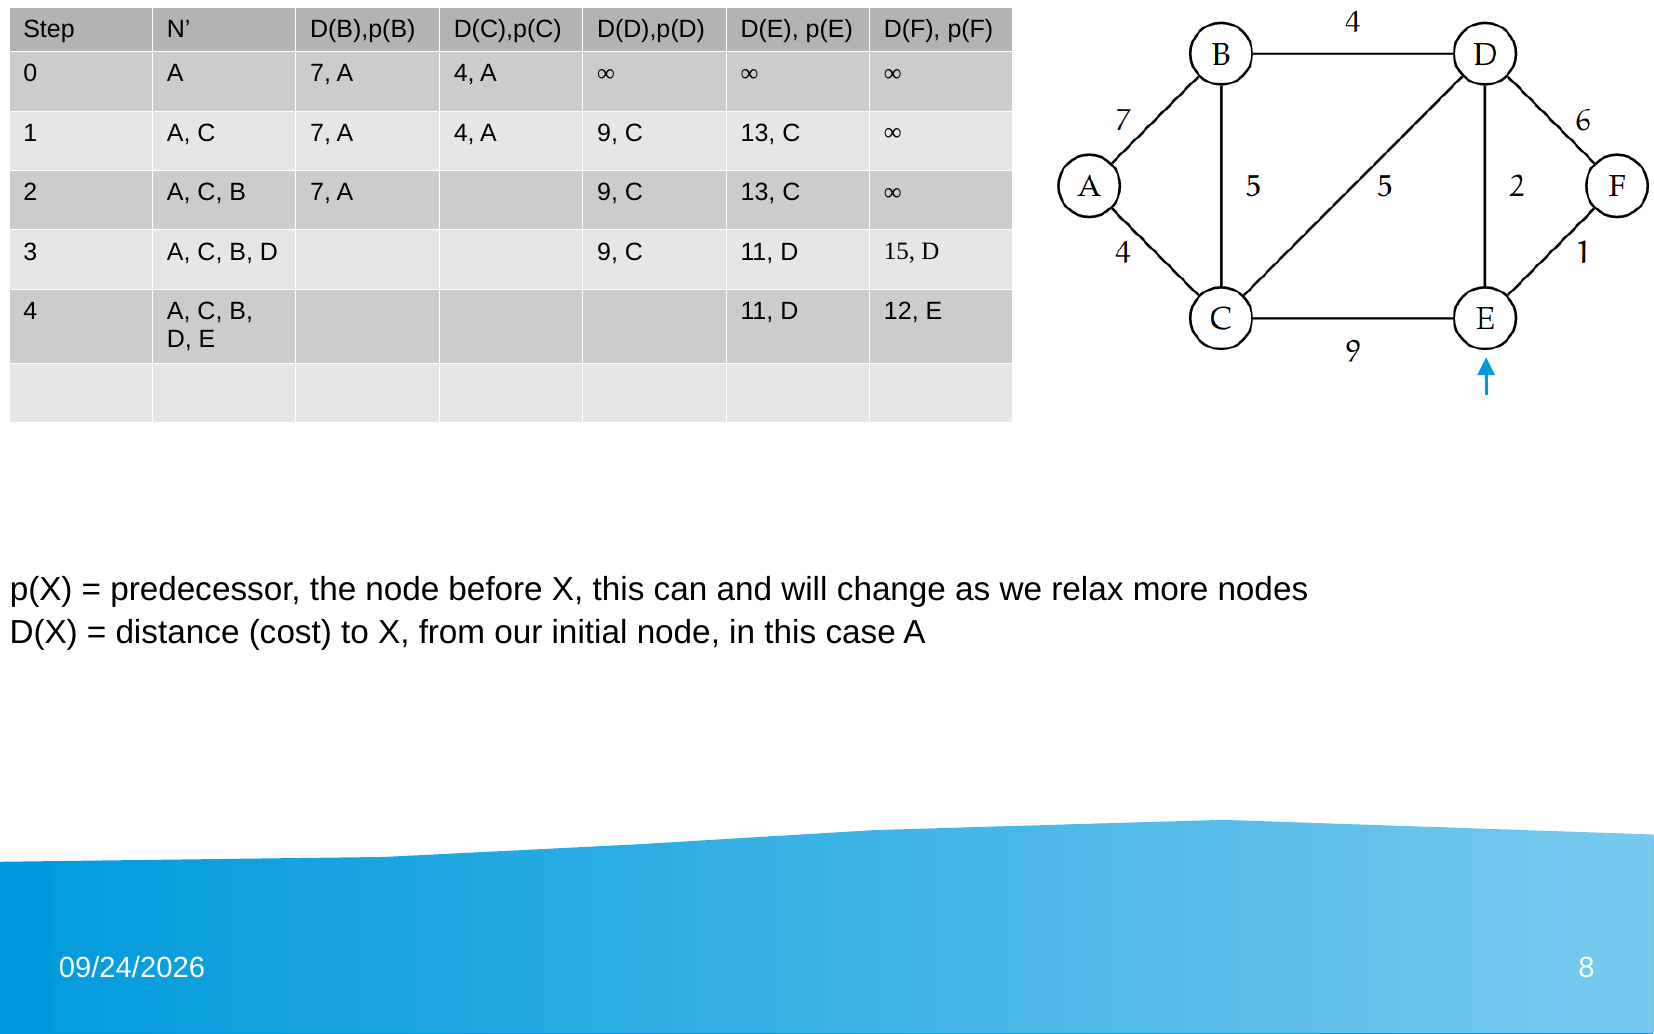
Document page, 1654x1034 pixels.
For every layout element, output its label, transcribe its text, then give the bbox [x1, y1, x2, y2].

table_cell A [153, 52, 295, 111]
table_header D(C),p(C) [440, 8, 582, 51]
text_box p(X) = predecessor, the node before X, this can and will change as we relax more nodes [0, 562, 1326, 615]
table_header D(B),p(B) [296, 8, 439, 51]
table_cell [440, 364, 582, 422]
table_header N’ [153, 8, 295, 51]
table_cell [153, 364, 295, 422]
table_cell [10, 364, 152, 422]
table_cell [296, 364, 439, 422]
table_cell 9, C [583, 171, 726, 229]
text_box D(X) = distance (cost) to X, from our initial node, in this case A [0, 615, 943, 659]
table_cell [440, 290, 582, 363]
table_cell ∞ [870, 171, 1012, 229]
table_cell 13, C [727, 171, 869, 229]
table_cell [727, 364, 869, 422]
table_cell 0 [10, 52, 152, 111]
table_cell 13, C [727, 112, 869, 170]
table_cell 15, D [870, 230, 1012, 289]
table_cell A, C, B, D [153, 230, 295, 289]
table_cell 12, E [870, 290, 1012, 363]
table_cell ∞ [870, 52, 1012, 111]
table_cell 2 [10, 171, 152, 229]
table_cell A, C, B, D, E [153, 290, 295, 363]
table_cell A, C, B [153, 171, 295, 229]
table_cell [296, 290, 439, 363]
table_cell 11, D [727, 290, 869, 363]
table_cell 4, A [440, 112, 582, 170]
table_header Step [10, 8, 152, 51]
table_cell 3 [10, 230, 152, 289]
table_cell 9, C [583, 112, 726, 170]
table_cell 4, A [440, 52, 582, 111]
table_header D(D),p(D) [583, 8, 726, 51]
table_cell 11, D [727, 230, 869, 289]
table_cell 9, C [583, 230, 726, 289]
table_cell [440, 230, 582, 289]
table_header D(F), p(F) [870, 8, 1012, 51]
table_cell A, C [153, 112, 295, 170]
table_cell 7, A [296, 171, 439, 229]
table_cell 7, A [296, 52, 439, 111]
table_cell [296, 230, 439, 289]
table_cell [870, 364, 1012, 422]
picture [1050, 0, 1654, 376]
table_header D(E), p(E) [727, 8, 869, 51]
table_cell [583, 290, 726, 363]
table_cell 4 [10, 290, 152, 363]
table_cell [583, 364, 726, 422]
table_cell ∞ [870, 112, 1012, 170]
table_cell ∞ [583, 52, 726, 111]
table_cell 7, A [296, 112, 439, 170]
table_cell ∞ [727, 52, 869, 111]
table_cell [440, 171, 582, 229]
table_cell 1 [10, 112, 152, 170]
